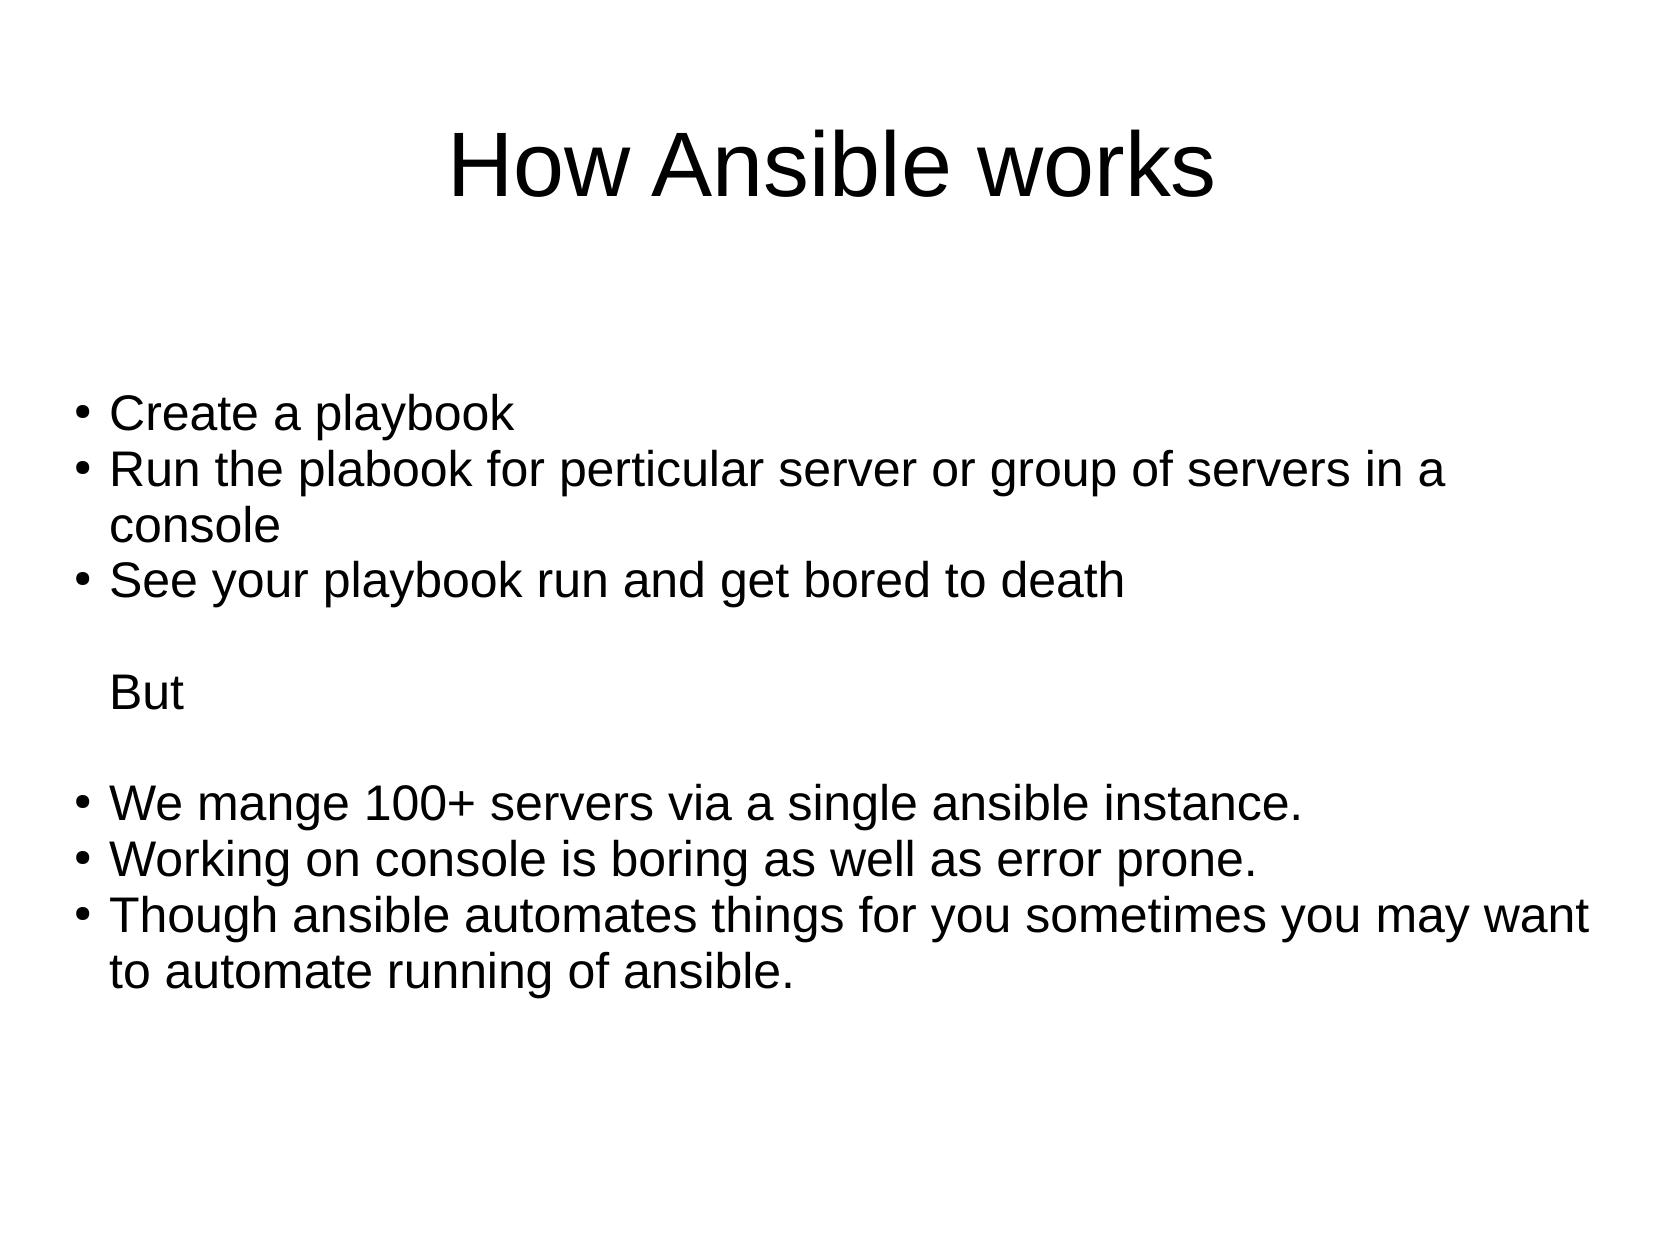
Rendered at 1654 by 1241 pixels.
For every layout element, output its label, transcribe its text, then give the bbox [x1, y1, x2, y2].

text_box How Ansible works [11, 106, 1654, 224]
text_box Create a playbook Run the plabook for perticular server or group of servers in a console See your playbook run and get bored to death But We mange 100+ servers via a single ansible instance. Working on console is boring as well as error prone. Though ansible automates things for you sometimes you may want to automate running of ansible. [59, 377, 1642, 1012]
